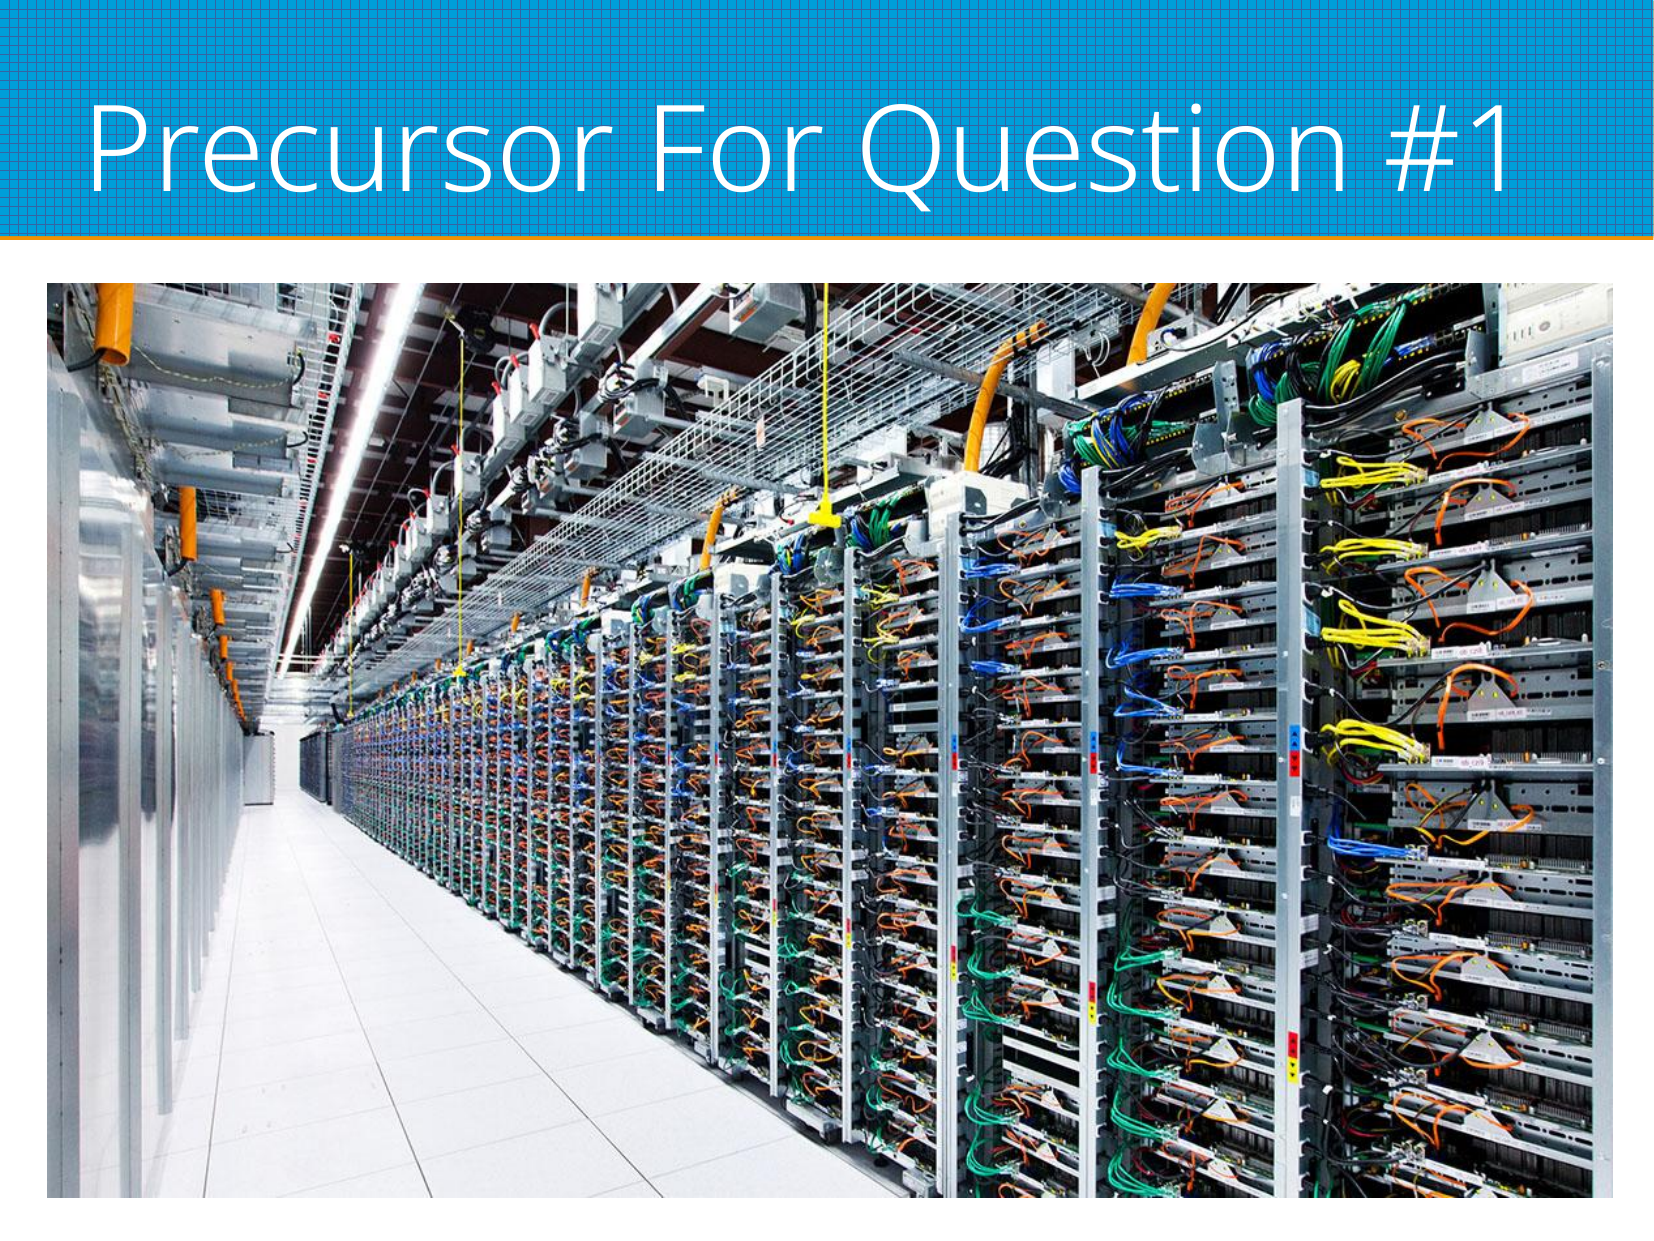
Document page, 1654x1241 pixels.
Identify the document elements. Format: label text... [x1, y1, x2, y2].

picture [47, 283, 1613, 1198]
title Precursor For Question #1 [82, 19, 1571, 227]
